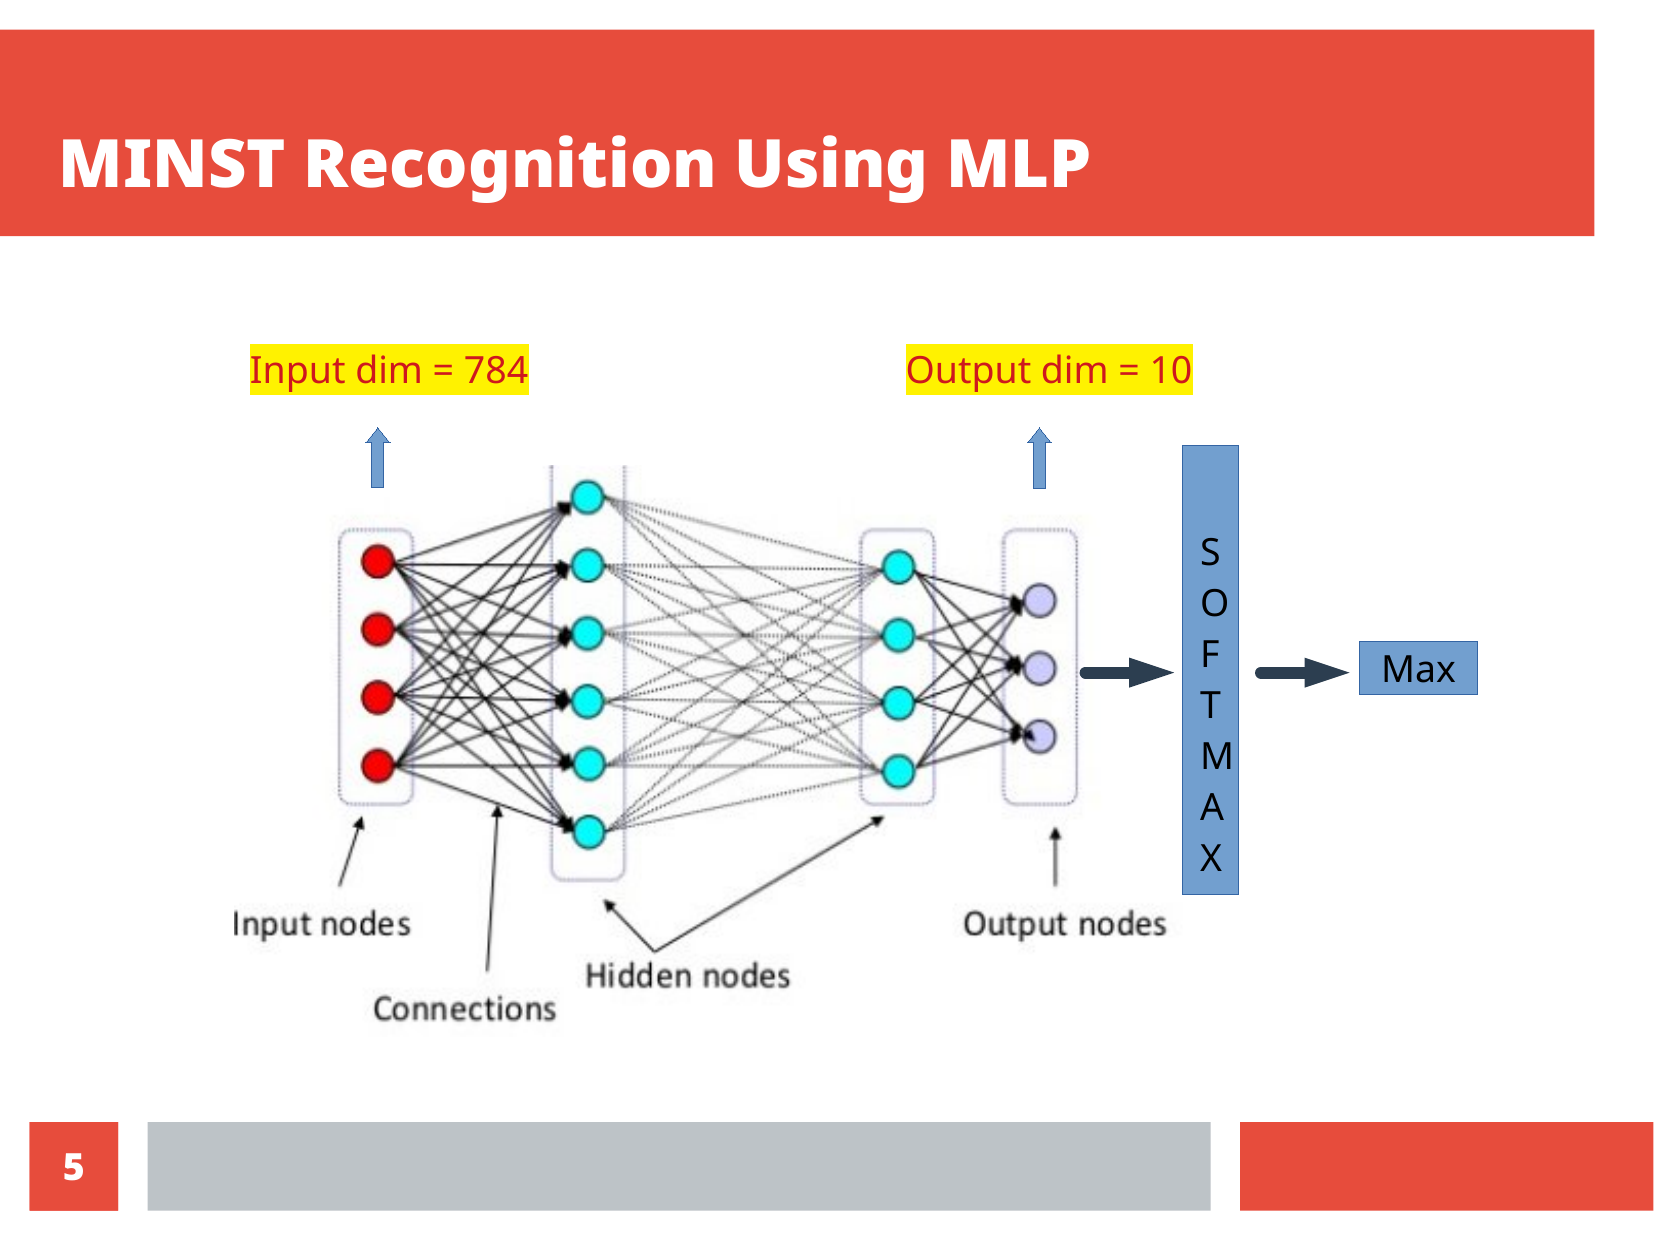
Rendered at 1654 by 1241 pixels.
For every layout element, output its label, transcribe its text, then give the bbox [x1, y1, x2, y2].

title MINST Recognition Using MLP [59, 59, 1595, 207]
text_box [365, 427, 391, 488]
text_box Max [1359, 641, 1478, 695]
text_box [1182, 445, 1239, 895]
text_box S O F T M A X [1185, 466, 1246, 955]
text_box Input dim = 784 [235, 336, 508, 399]
text_box [1027, 427, 1052, 489]
text_box Output dim = 10 [890, 336, 1173, 399]
picture [234, 465, 1191, 1037]
